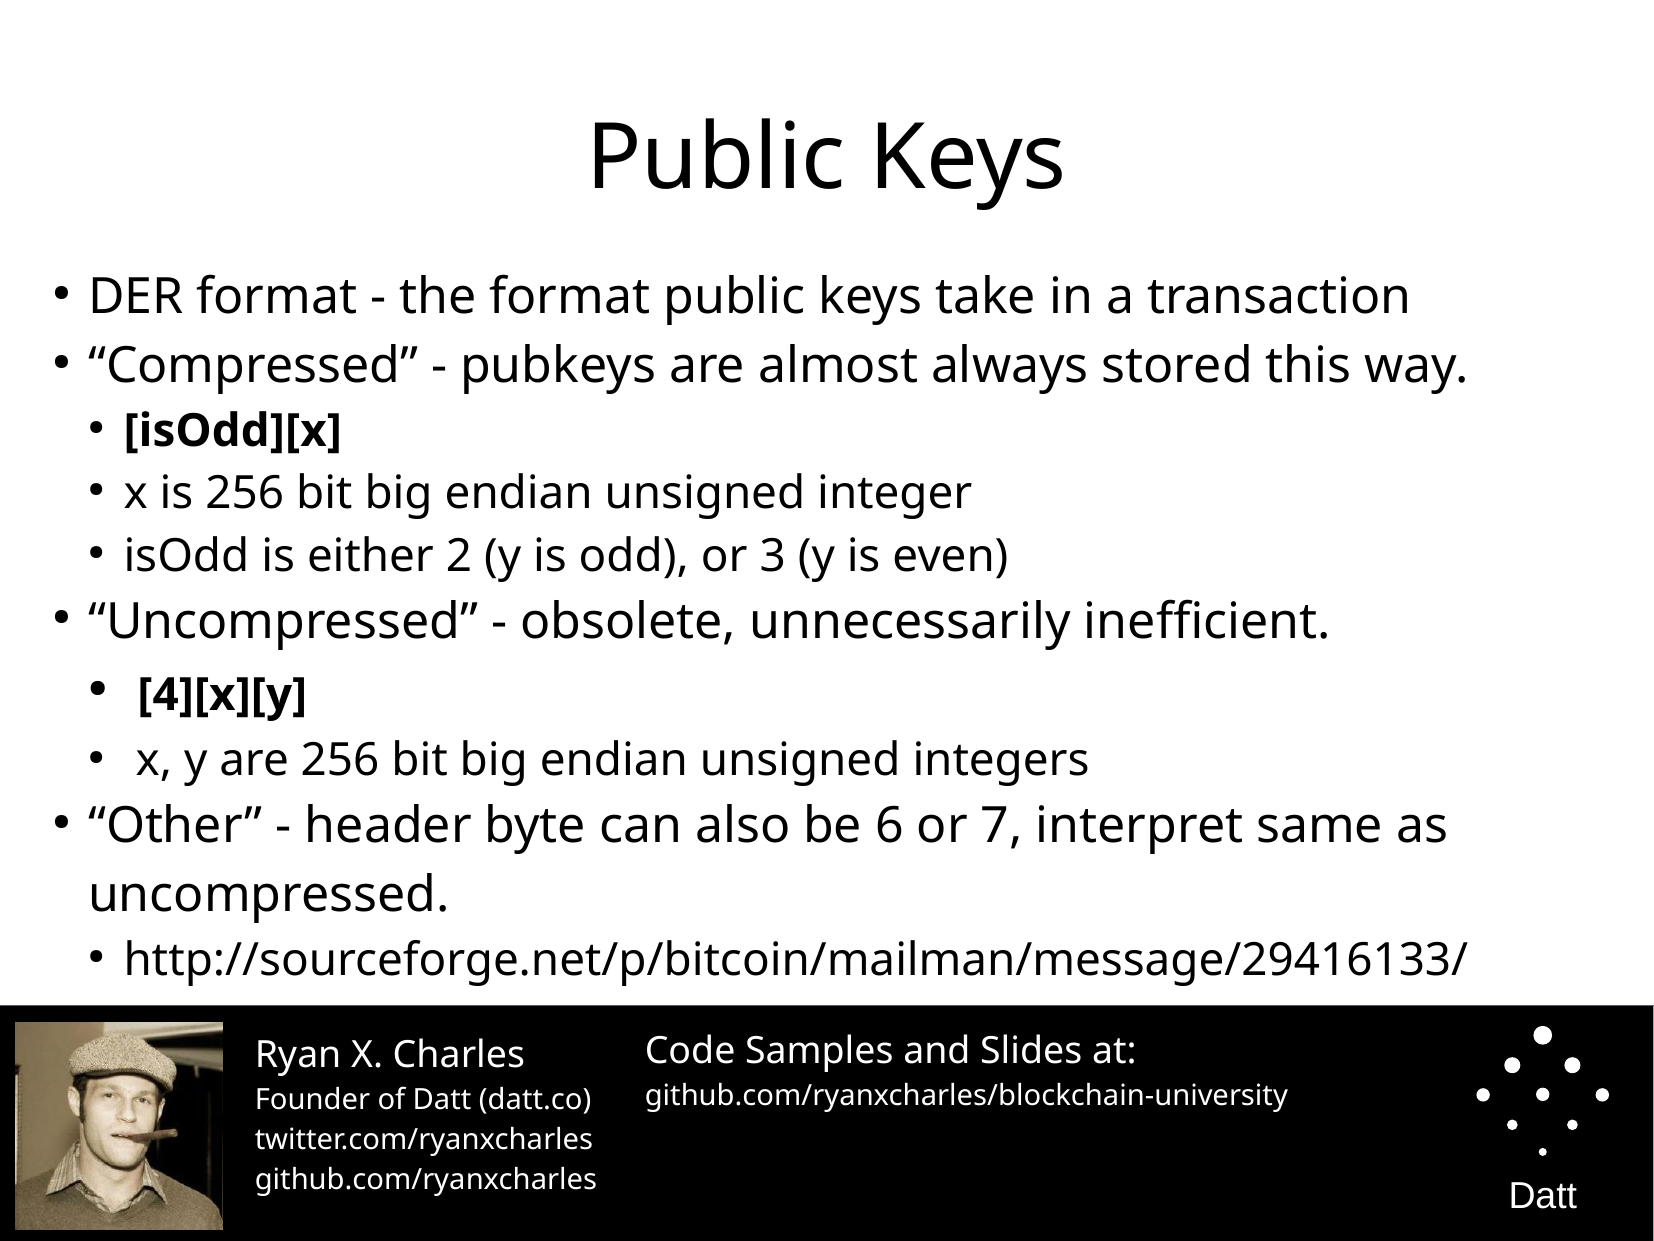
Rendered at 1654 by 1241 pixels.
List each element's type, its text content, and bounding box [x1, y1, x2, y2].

text_box Datt [1452, 1167, 1633, 1241]
title Public Keys [82, 49, 1571, 257]
text_box [0, 1005, 1654, 1241]
picture [15, 1022, 223, 1231]
text_box Ryan X. Charles Founder of Datt (datt.co) twitter.com/ryanxcharles github.com/ryanxcharles [240, 1020, 976, 1241]
picture [1475, 1023, 1611, 1159]
text_box Code Samples and Slides at: github.com/ryanxcharles/blockchain-university [630, 1015, 1403, 1156]
subtitle DER format - the format public keys take in a transaction “Compressed” - pubkeys are almost always stored this way. [isOdd][x] x is 256 bit big endian unsigned integer isOdd is either 2 (y is odd), or 3 (y is even) “Uncompressed” - obsolete, unnecessarily inefficient. [4][x][y] x, y are 256 bit big endian unsigned integers “Other” - header byte can also be 6 or 7, interpret same as uncompressed. http://sourceforge.net/p/bitcoin/mailman/message/29416133/ [52, 260, 1606, 989]
